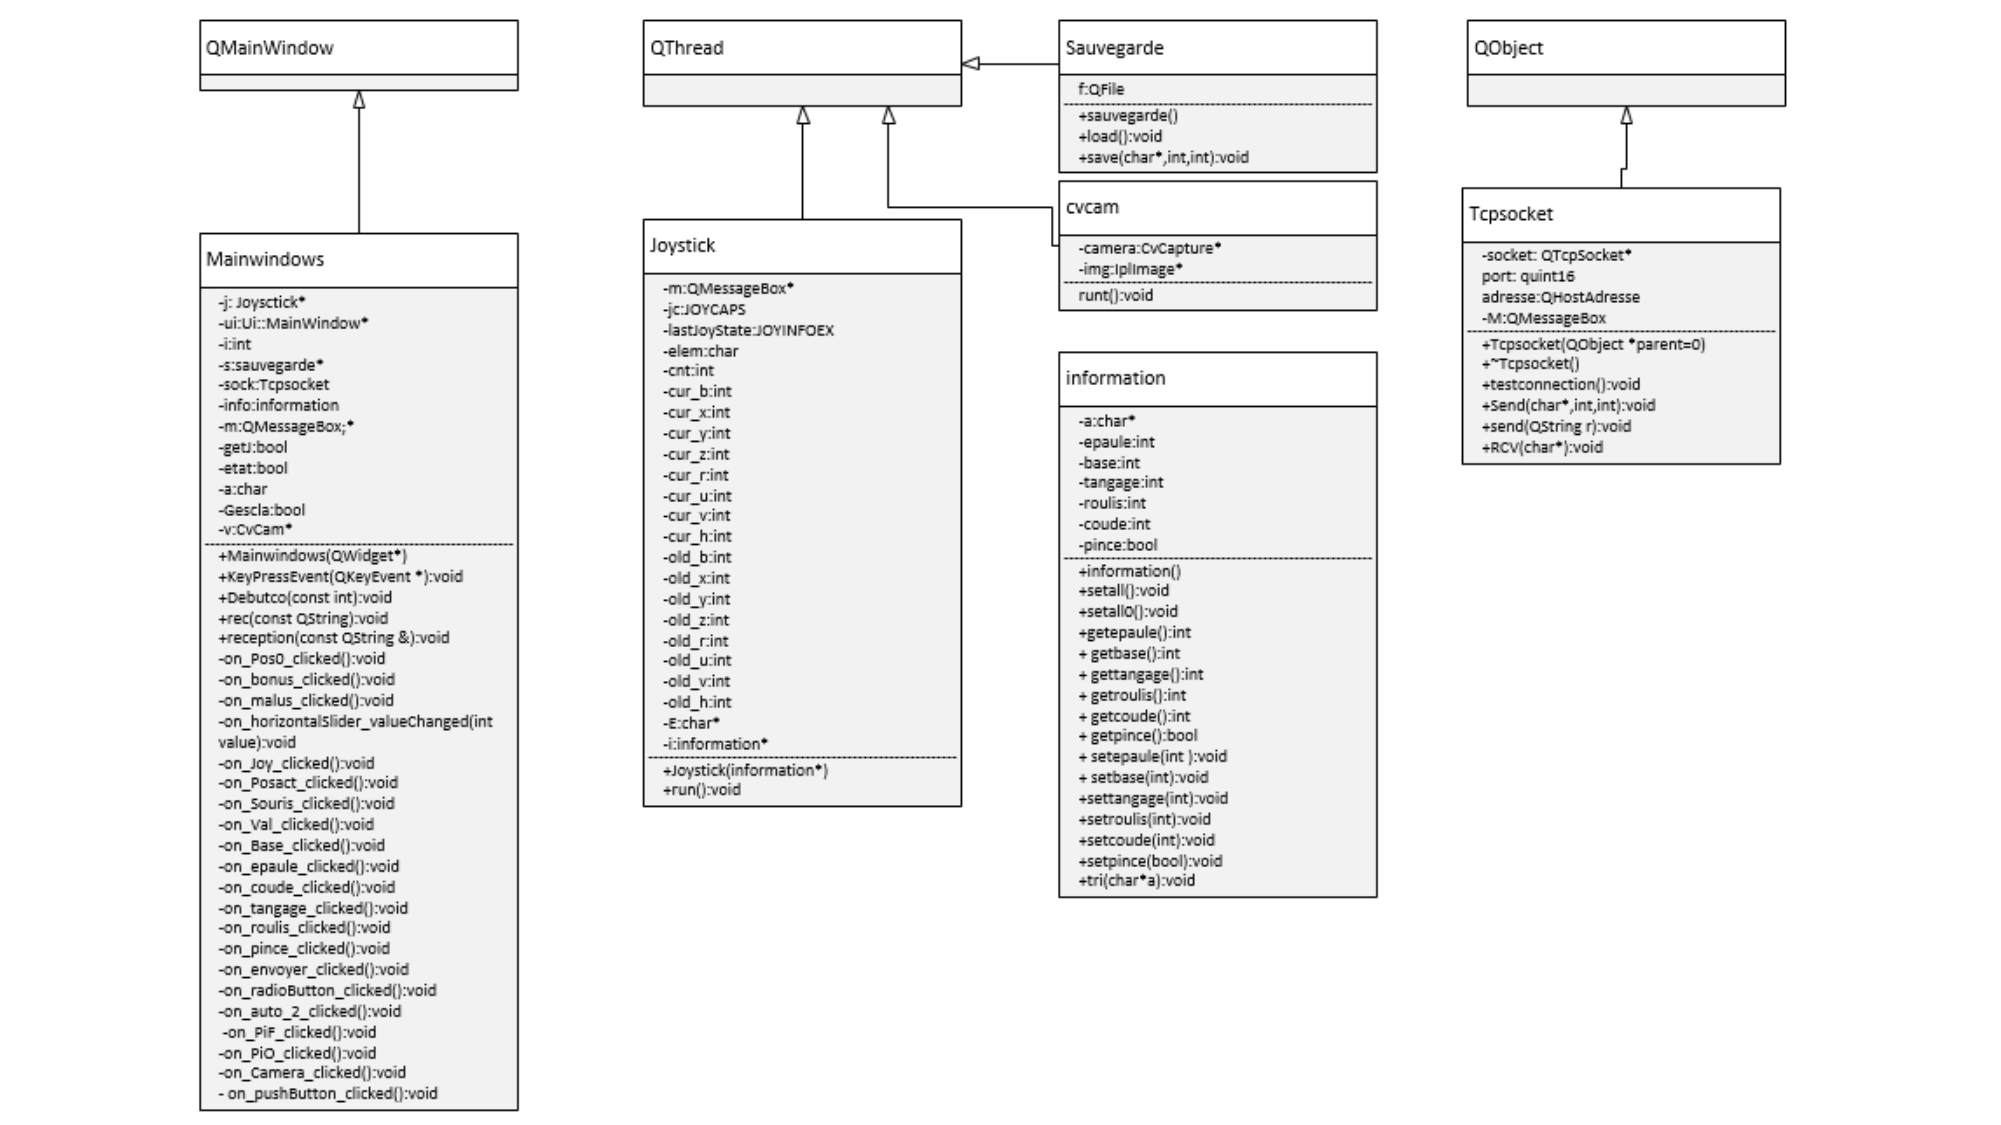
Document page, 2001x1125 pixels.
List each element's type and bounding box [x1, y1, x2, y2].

picture [177, 13, 1792, 1125]
